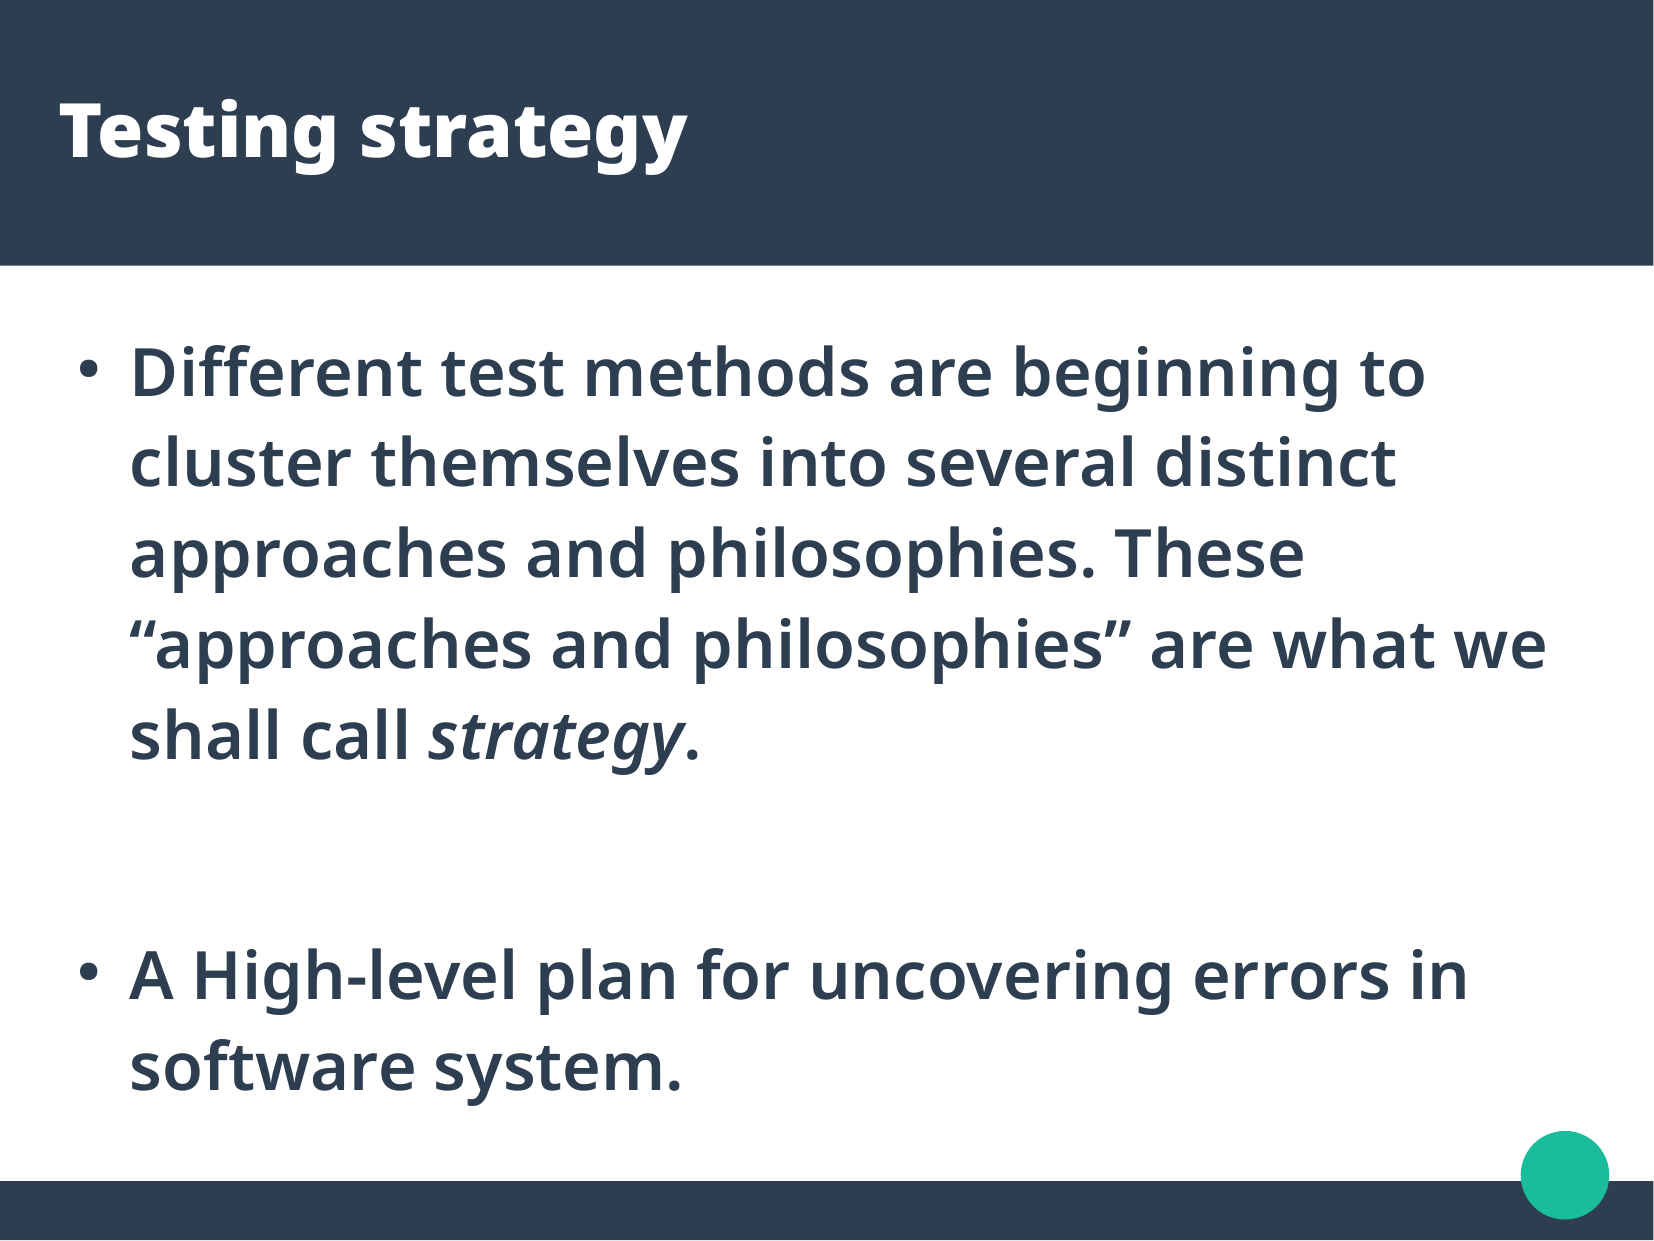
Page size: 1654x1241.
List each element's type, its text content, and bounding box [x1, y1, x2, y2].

list Different test methods are beginning to cluster themselves into several distinct approaches and philosophies. These “approaches and philosophies” are what we shall call strategy. A High-level plan for uncovering errors in software system. [59, 324, 1595, 1152]
title Testing strategy [59, 49, 1595, 207]
